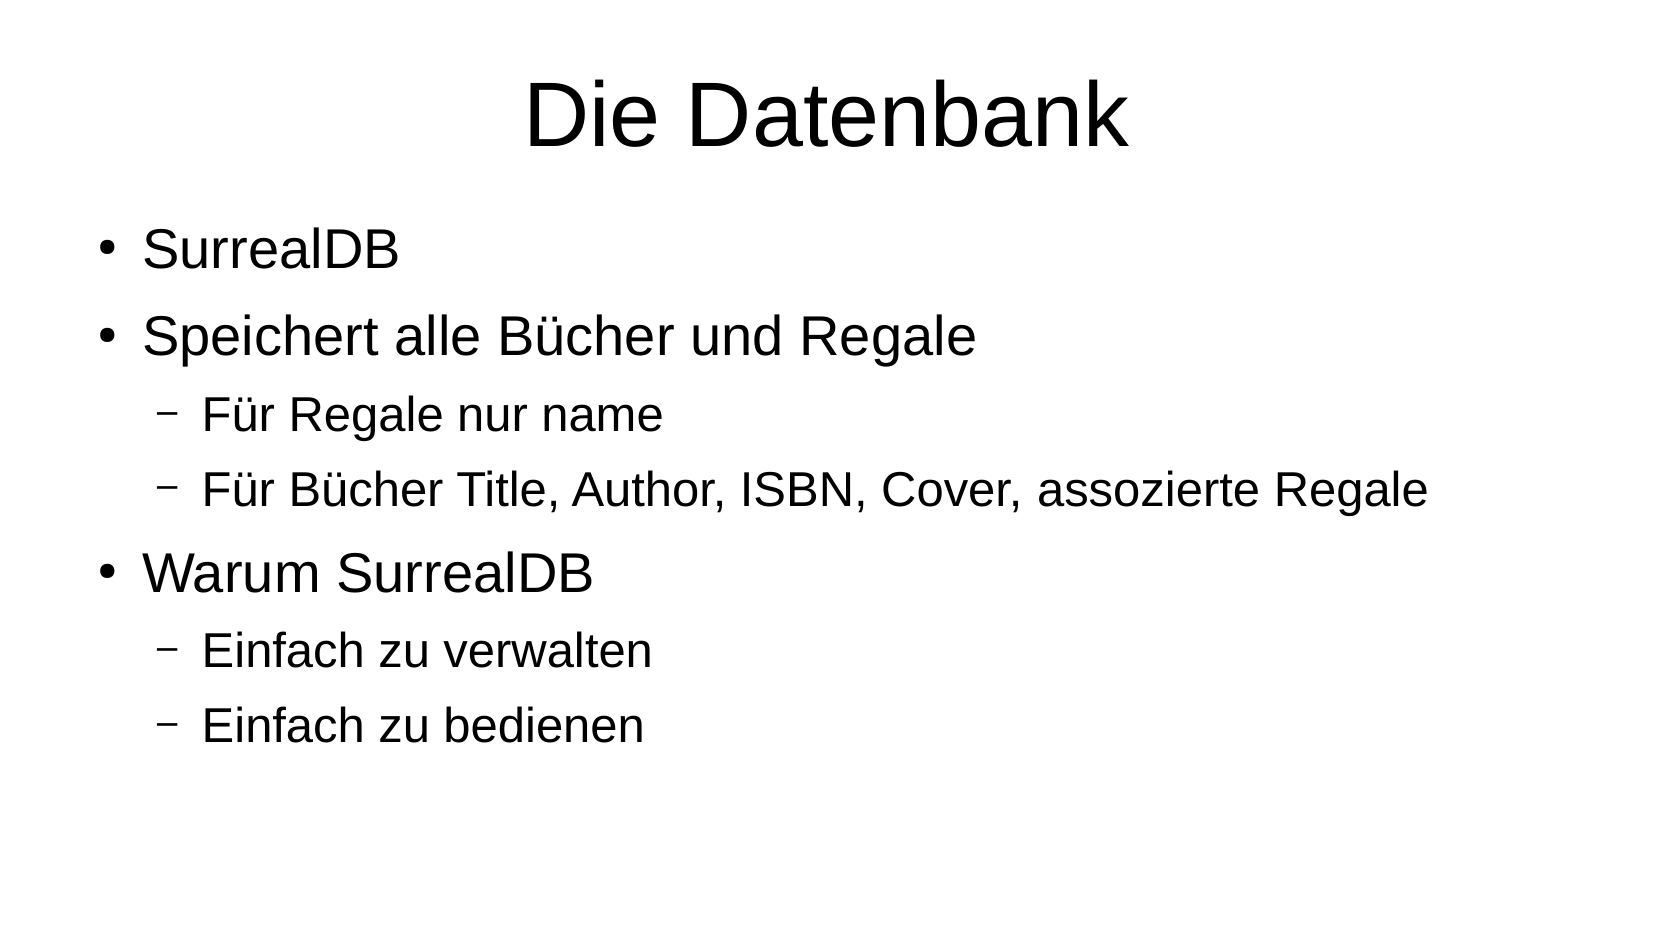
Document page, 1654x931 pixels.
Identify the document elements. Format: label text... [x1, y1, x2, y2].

title Die Datenbank [82, 37, 1571, 193]
list SurrealDB Speichert alle Bücher und Regale Für Regale nur name Für Bücher Title, Author, ISBN, Cover, assozierte Regale Warum SurrealDB Einfach zu verwalten Einfach zu bedienen [82, 217, 1571, 758]
